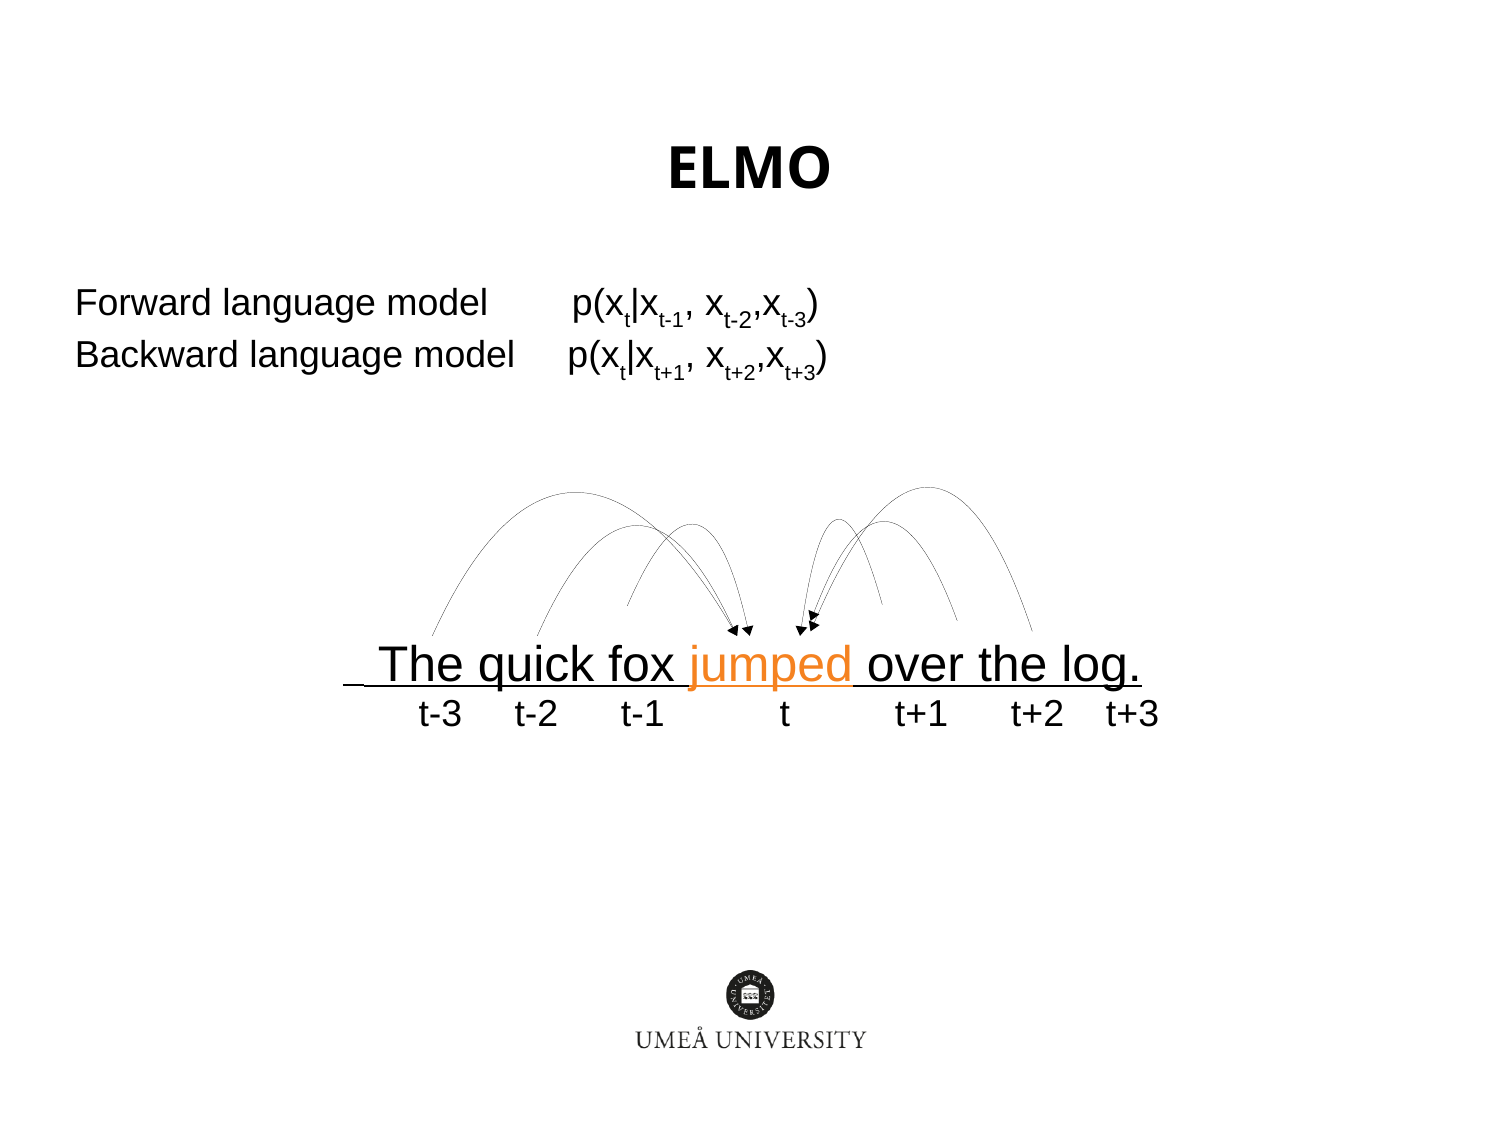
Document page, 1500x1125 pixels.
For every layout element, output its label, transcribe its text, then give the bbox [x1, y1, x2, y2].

title ELMO [204, 76, 1295, 254]
text_box Forward language model p(xt|xt-1, xt-2,xt-3) Backward language model p(xt|xt+1, xt+2,xt+3) The quick fox jumped over the log. t-3 t-2 t-1 t t+1 t+2 t+3 [60, 270, 1426, 826]
